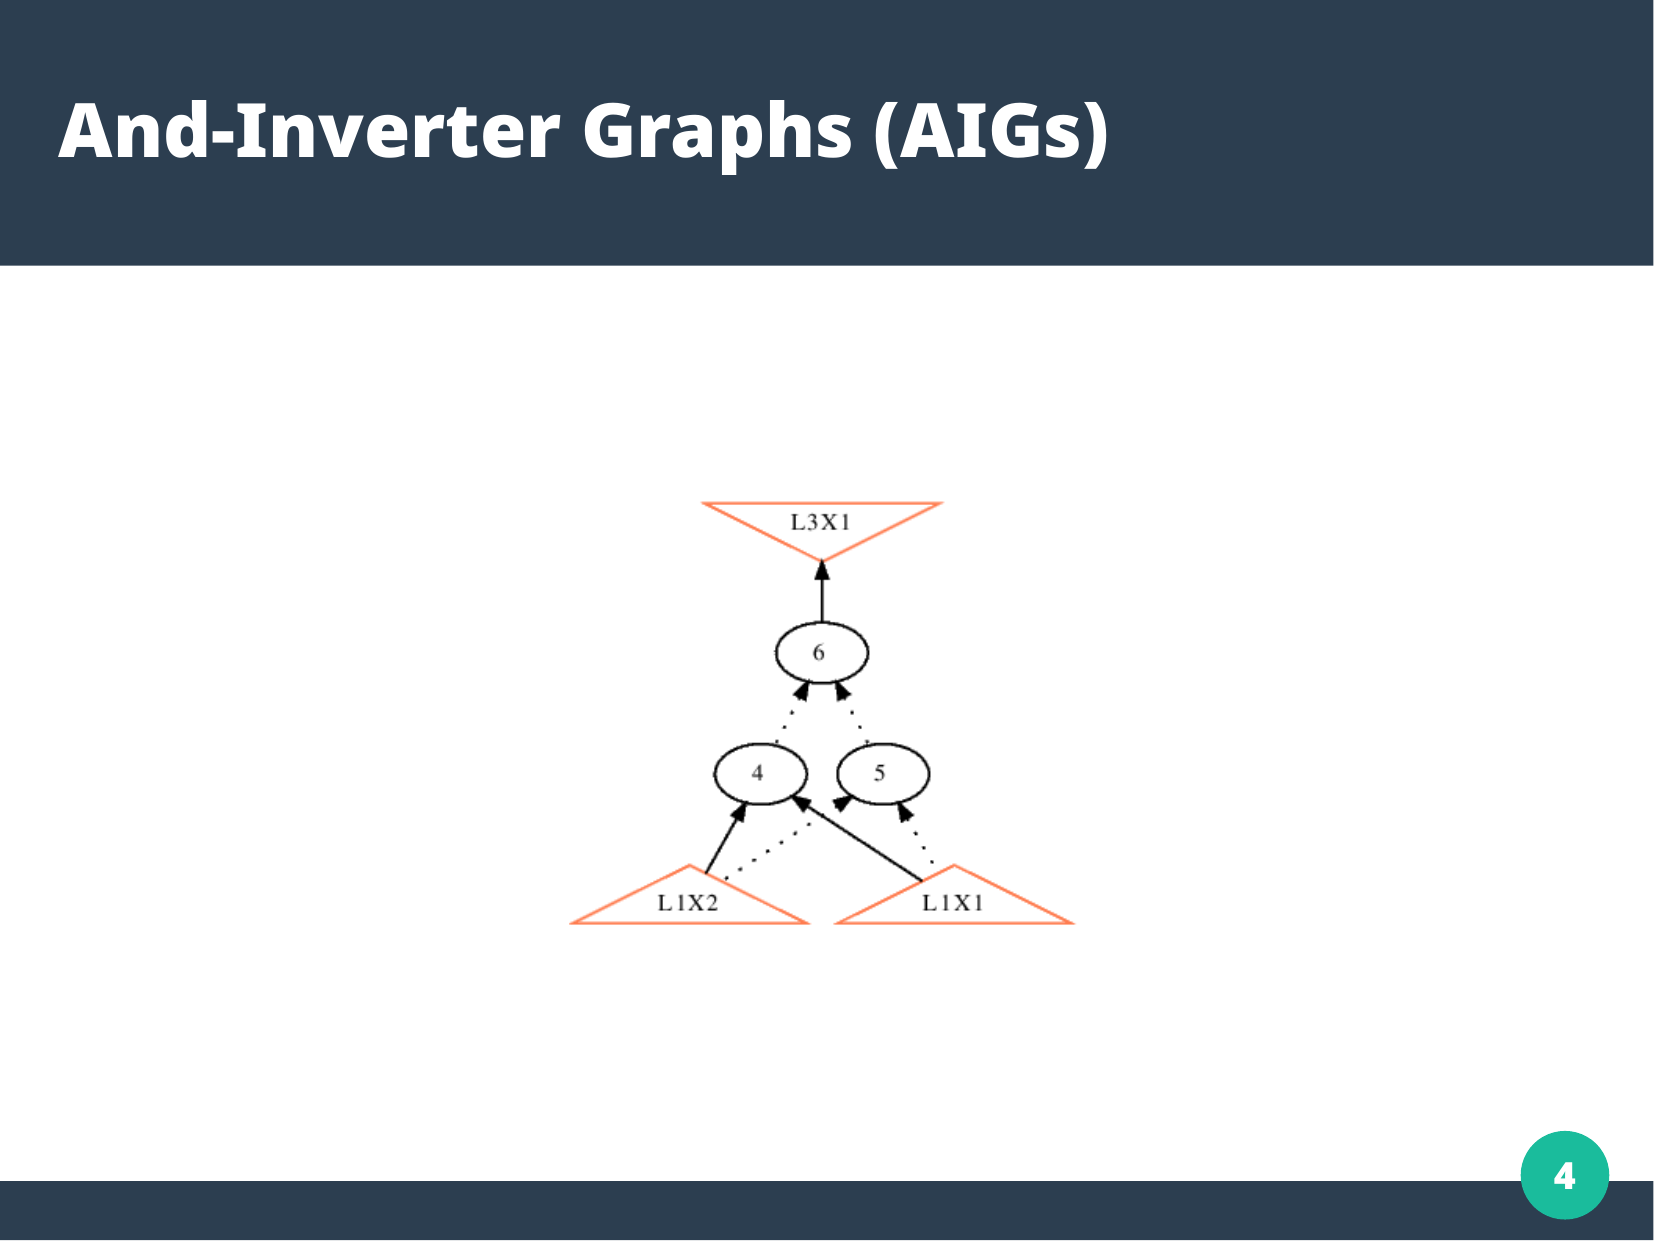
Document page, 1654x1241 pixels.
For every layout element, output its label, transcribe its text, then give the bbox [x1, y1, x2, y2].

title And-Inverter Graphs (AIGs) [59, 49, 1595, 207]
picture [569, 494, 1081, 939]
